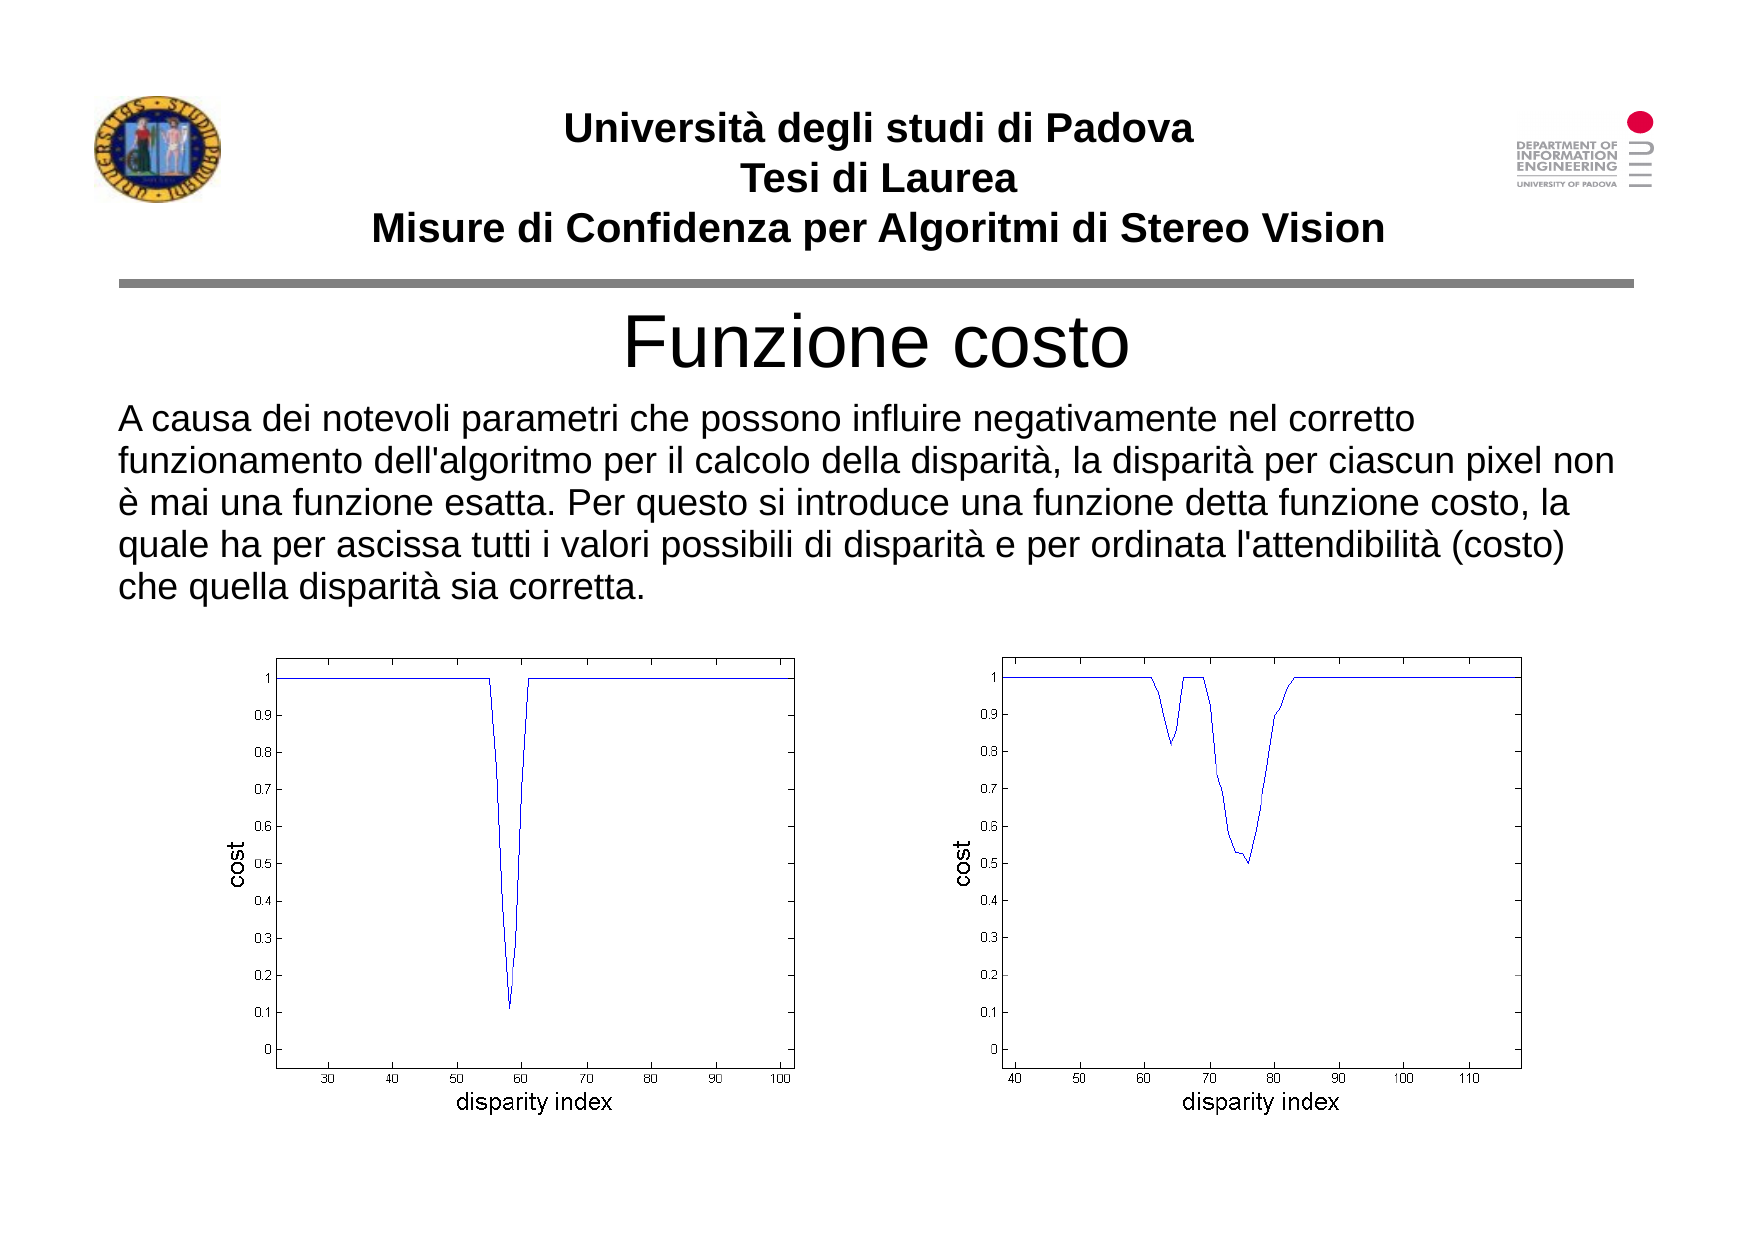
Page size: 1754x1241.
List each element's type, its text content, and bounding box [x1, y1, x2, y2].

picture [1517, 111, 1654, 187]
picture [946, 644, 1532, 1118]
text_box Università degli studi di Padova Tesi di Laurea Misure di Confidenza per Algoritmi di Stereo Vision [321, 93, 1402, 248]
picture [94, 96, 221, 203]
text_box A causa dei notevoli parametri che possono influire negativamente nel corretto funzionamento dell'algoritmo per il calcolo della disparità, la disparità per ciascun pixel non è mai una funzione esatta. Per questo si introduce una funzione detta funzione costo, la quale ha per ascissa tutti i valori possibili di disparità e per ordinata l'attendibilità (costo) che quella disparità sia corretta. [103, 389, 1651, 615]
picture [220, 645, 805, 1118]
title Funzione costo [202, 248, 1552, 436]
